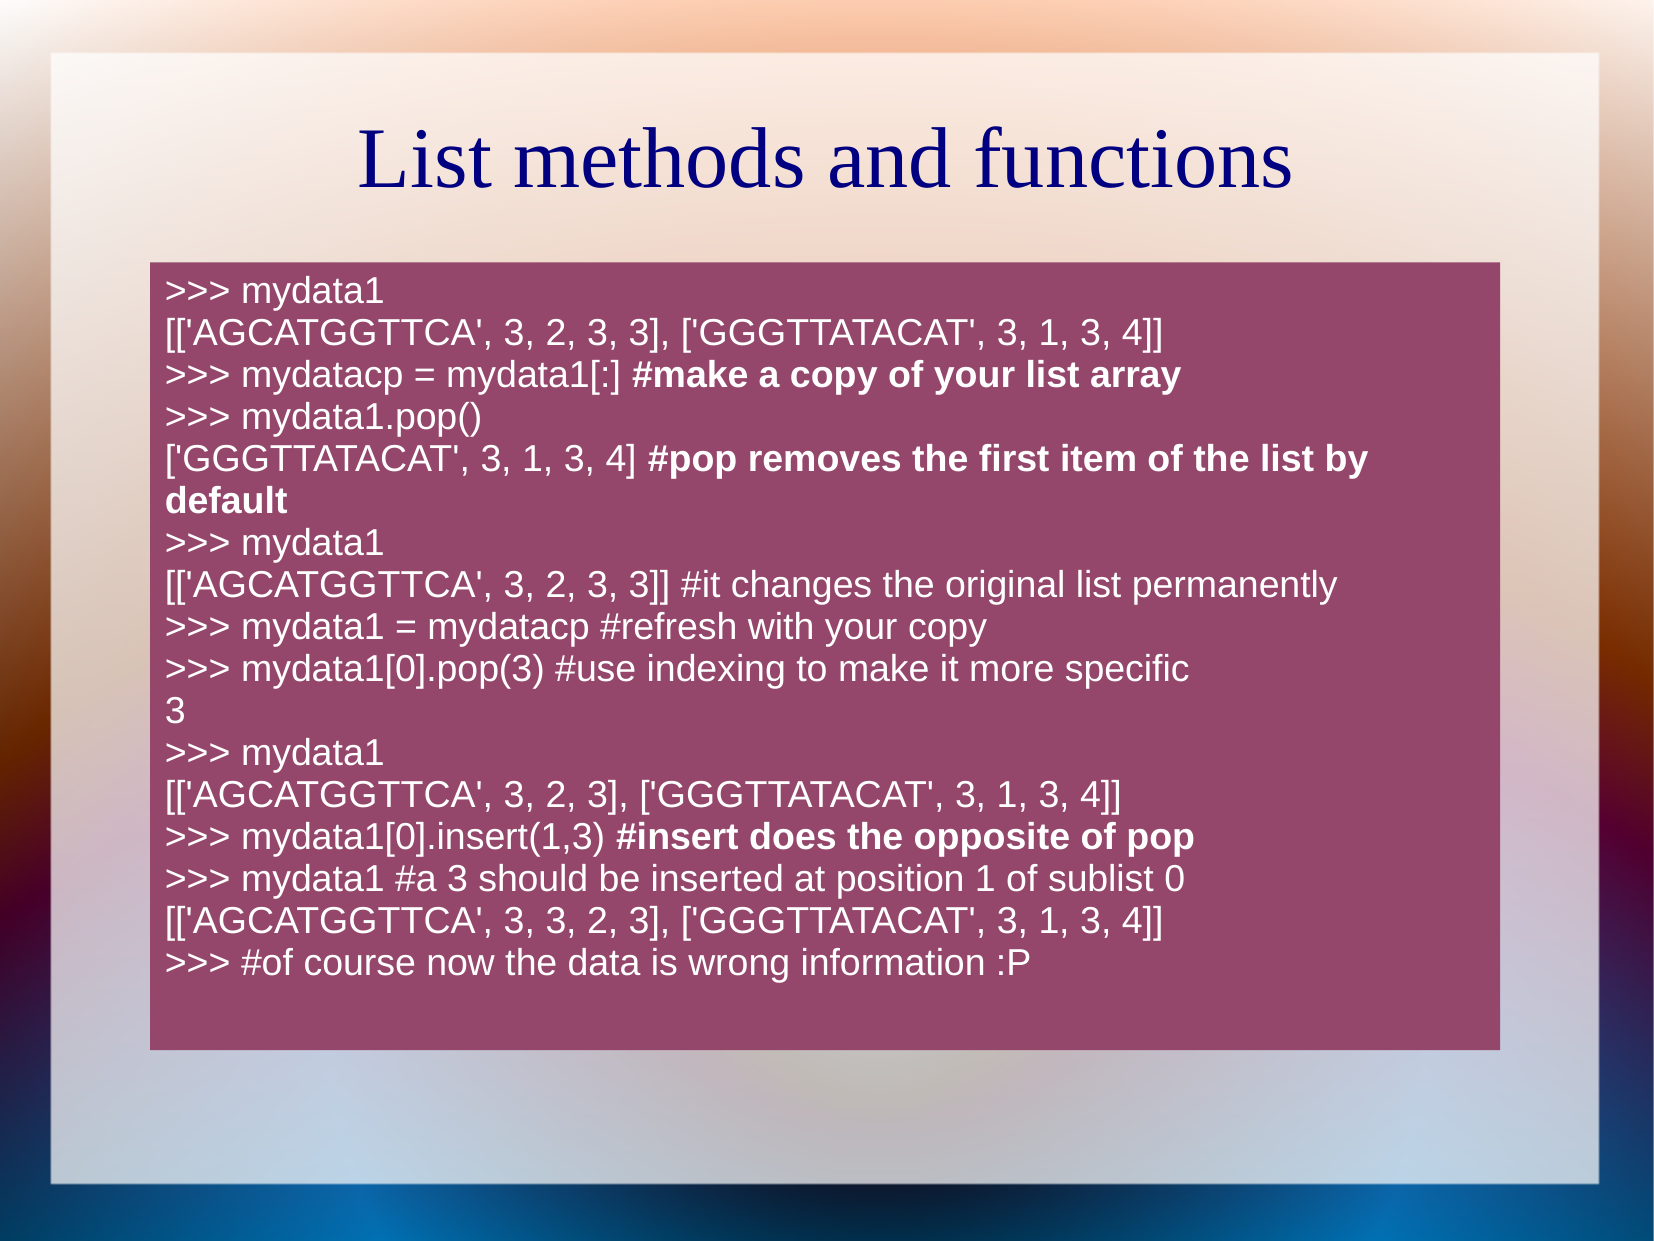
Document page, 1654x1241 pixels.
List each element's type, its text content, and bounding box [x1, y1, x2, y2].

picture [0, 0, 1654, 1241]
text_box >>> mydata1 [['AGCATGGTTCA', 3, 2, 3, 3], ['GGGTTATACAT', 3, 1, 3, 4]] >>> mydatacp = mydata1[:] #make a copy of your list array >>> mydata1.pop() ['GGGTTATACAT', 3, 1, 3, 4] #pop removes the first item of the list by default >>> mydata1 [['AGCATGGTTCA', 3, 2, 3, 3]] #it changes the original list permanently >>> mydata1 = mydatacp #refresh with your copy >>> mydata1[0].pop(3) #use indexing to make it more specific 3 >>> mydata1 [['AGCATGGTTCA', 3, 2, 3], ['GGGTTATACAT', 3, 1, 3, 4]] >>> mydata1[0].insert(1,3) #insert does the opposite of pop >>> mydata1 #a 3 should be inserted at position 1 of sublist 0 [['AGCATGGTTCA', 3, 3, 2, 3], ['GGGTTATACAT', 3, 1, 3, 4]] >>> #of course now the data is wrong information :P [150, 262, 1501, 1051]
title List methods and functions [82, 55, 1571, 263]
